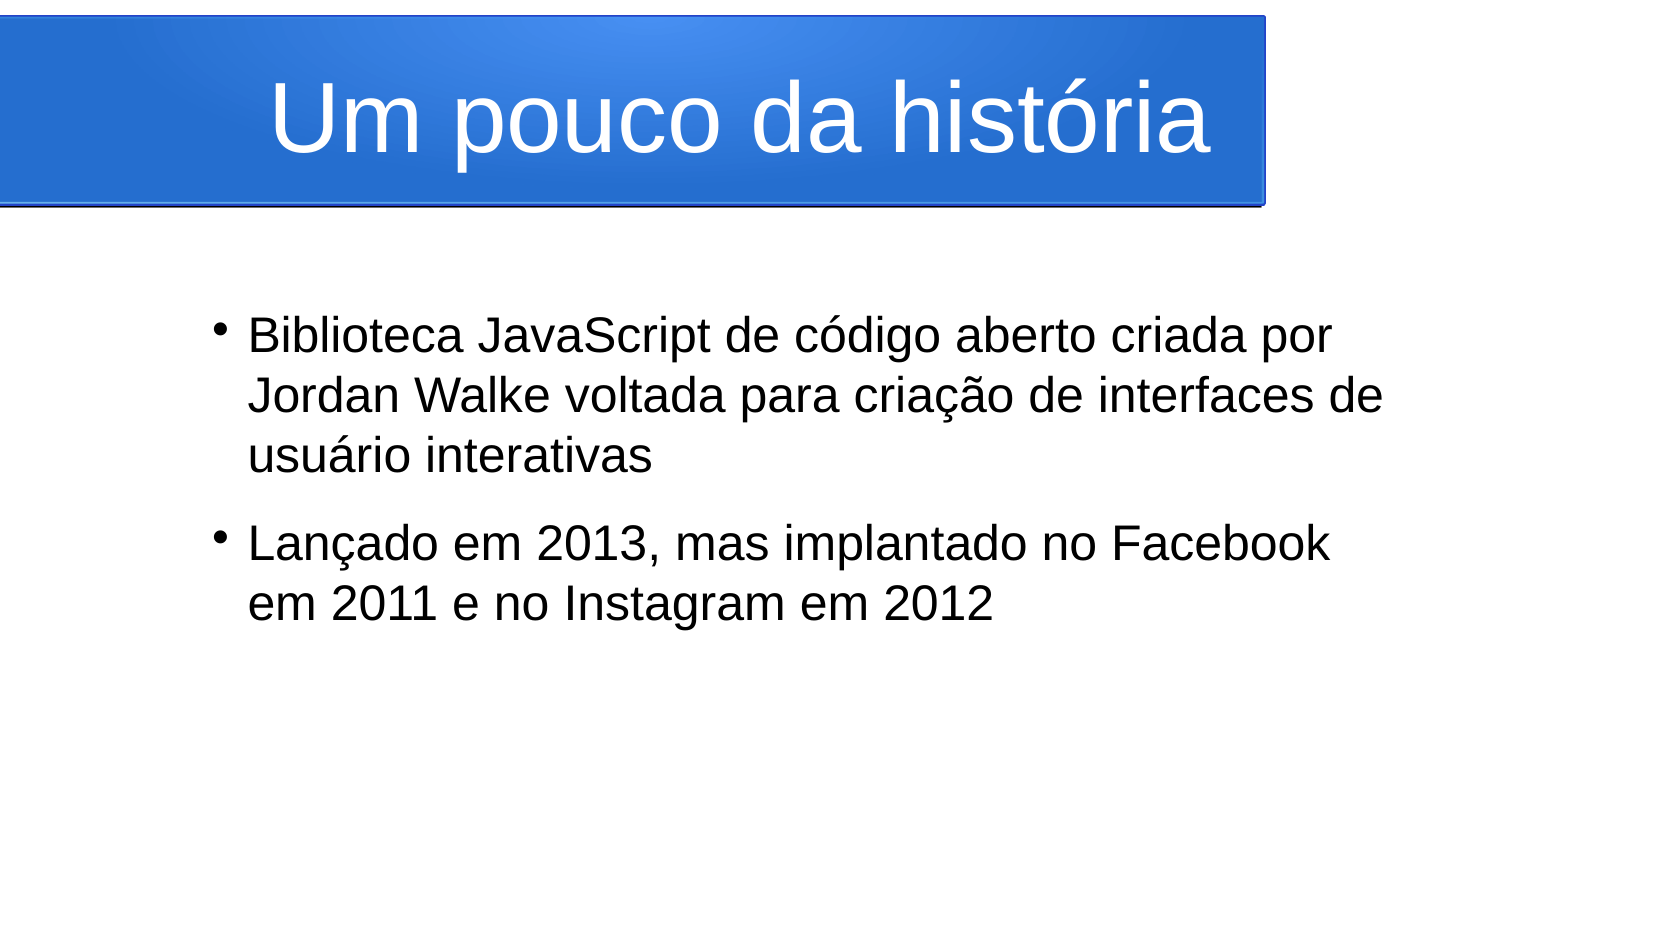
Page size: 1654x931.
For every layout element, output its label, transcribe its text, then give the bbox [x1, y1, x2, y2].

picture [0, 13, 1269, 211]
text_box Biblioteca JavaScript de código aberto criada por Jordan Walke voltada para criação de interfaces de usuário interativas Lançado em 2013, mas implantado no Facebook em 2011 e no Instagram em 2012 [197, 295, 1424, 665]
text_box Um pouco da história [253, 44, 1258, 180]
